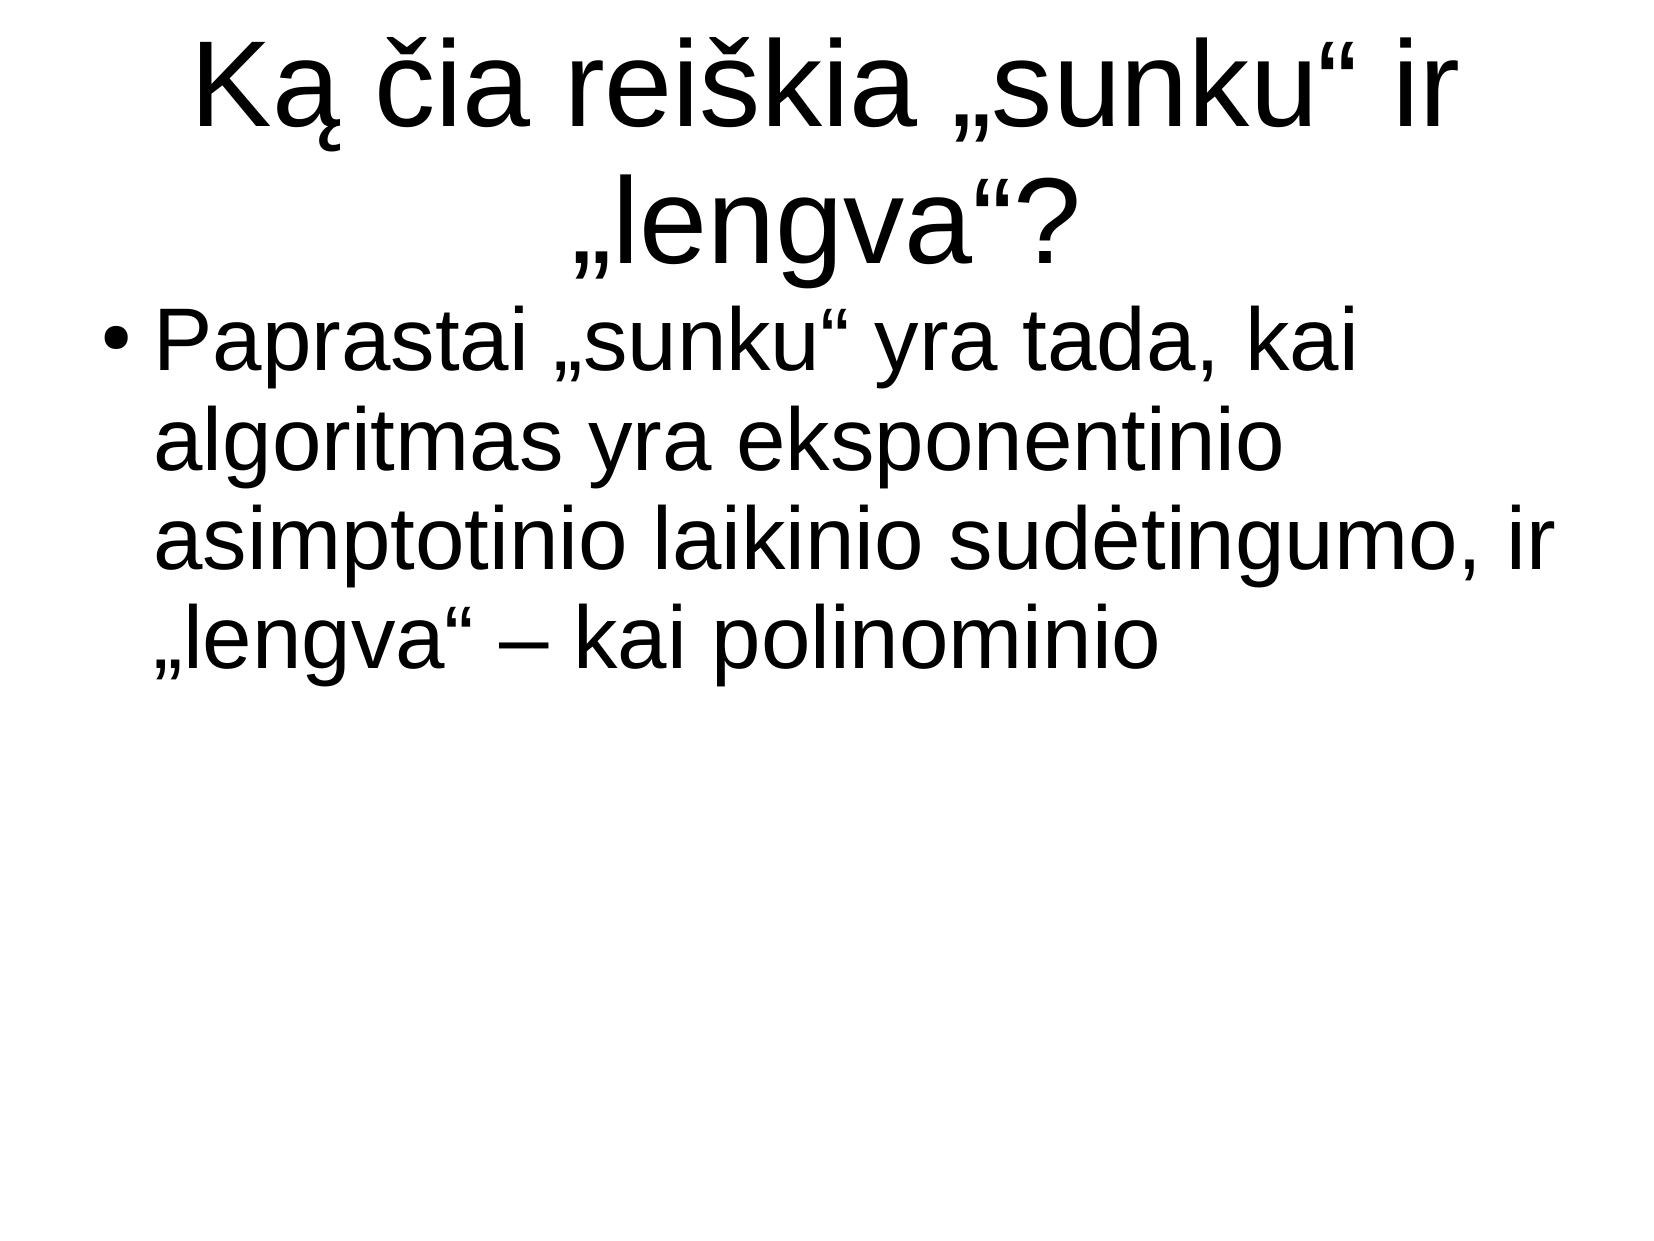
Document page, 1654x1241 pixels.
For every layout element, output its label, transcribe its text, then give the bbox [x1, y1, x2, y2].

list Paprastai „sunku“ yra tada, kai algoritmas yra eksponentinio asimptotinio laikinio sudėtingumo, ir „lengva“ – kai polinominio [82, 290, 1571, 1010]
title Ką čia reiškia „sunku“ ir „lengva“? [82, 16, 1571, 290]
